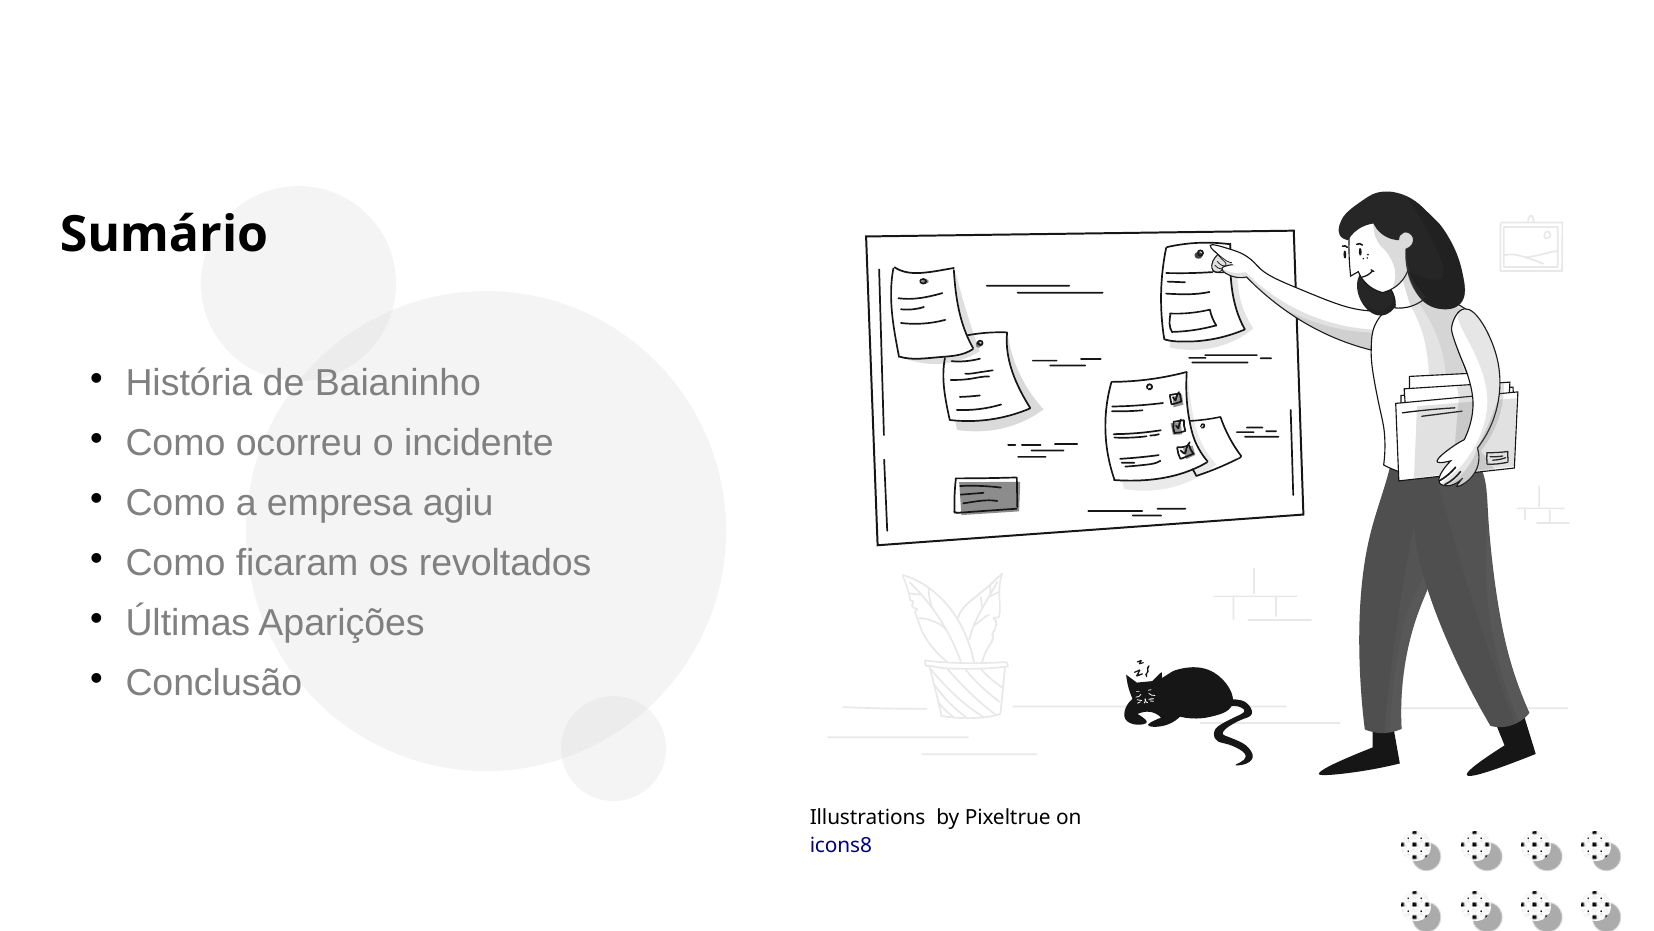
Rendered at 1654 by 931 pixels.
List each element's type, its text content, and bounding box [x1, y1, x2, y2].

picture [1580, 890, 1612, 922]
picture [1460, 830, 1492, 862]
picture [1520, 831, 1552, 862]
picture [1400, 891, 1432, 922]
text_box História de Baianinho Como ocorreu o incidente Como a empresa agiu Como ficaram os revoltados Últimas Aparições Conclusão [75, 350, 1005, 680]
picture [1520, 890, 1552, 922]
picture [1461, 890, 1492, 922]
picture [1400, 830, 1432, 862]
picture [1581, 830, 1612, 862]
text_box Sumário [44, 193, 600, 259]
